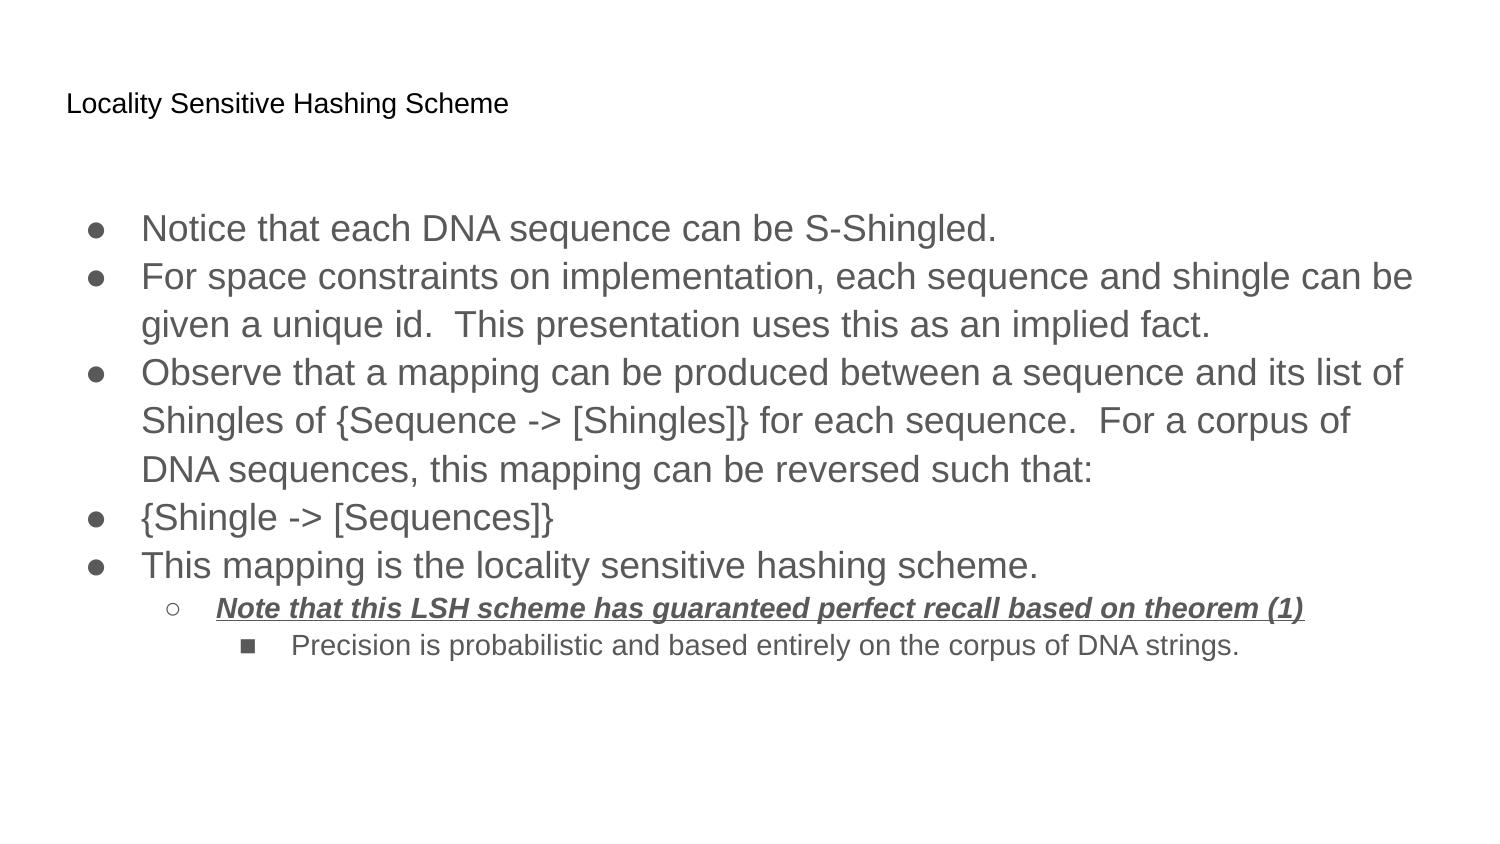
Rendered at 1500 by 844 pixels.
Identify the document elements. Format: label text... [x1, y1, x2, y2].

list Notice that each DNA sequence can be S-Shingled. For space constraints on implementation, each sequence and shingle can be given a unique id. This presentation uses this as an implied fact. Observe that a mapping can be produced between a sequence and its list of Shingles of {Sequence -> [Shingles]} for each sequence. For a corpus of DNA sequences, this mapping can be reversed such that: {Shingle -> [Sequences]} This mapping is the locality sensitive hashing scheme. Note that this LSH scheme has guaranteed perfect recall based on theorem (1) Precision is probabilistic and based entirely on the corpus of DNA strings. [51, 185, 1449, 750]
title Locality Sensitive Hashing Scheme [51, 72, 1449, 167]
